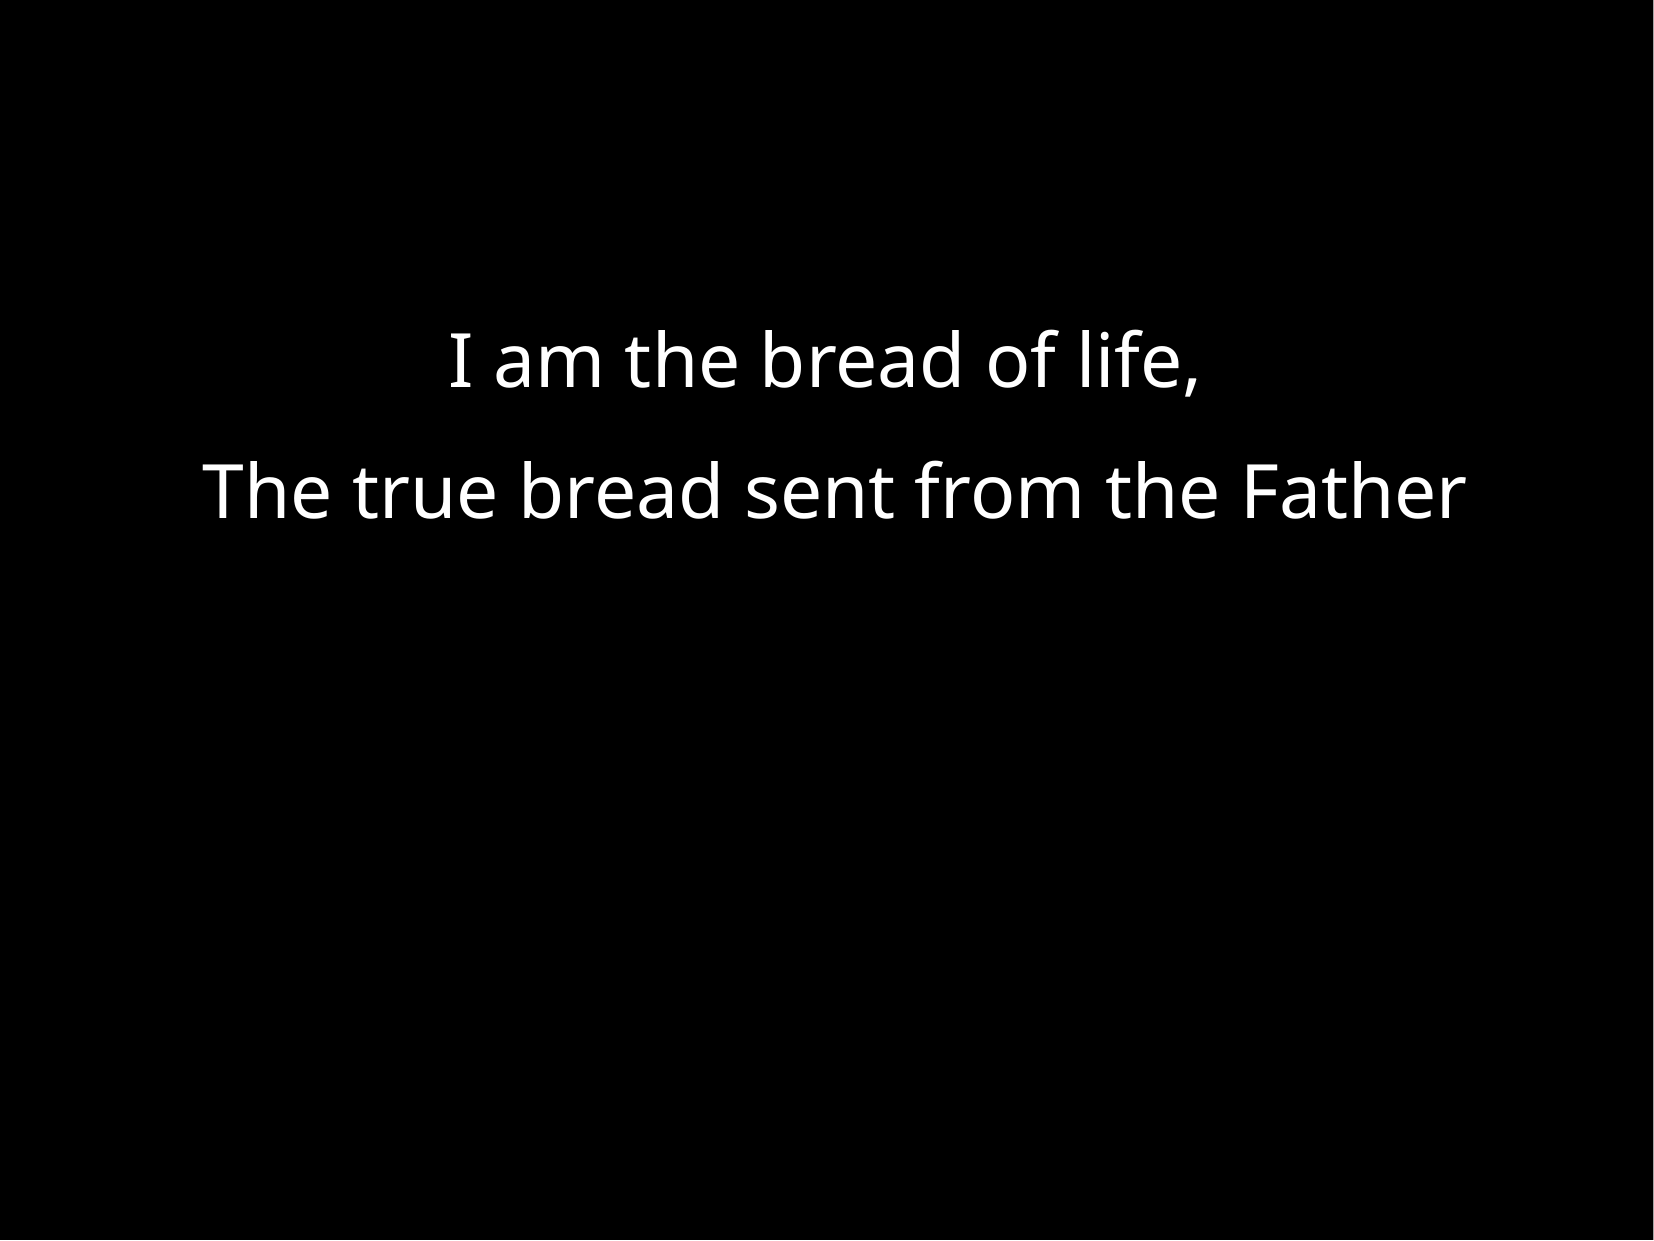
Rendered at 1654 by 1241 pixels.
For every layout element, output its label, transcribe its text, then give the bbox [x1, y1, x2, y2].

list I am the bread of life, The true bread sent from the Father [0, 307, 1654, 1027]
